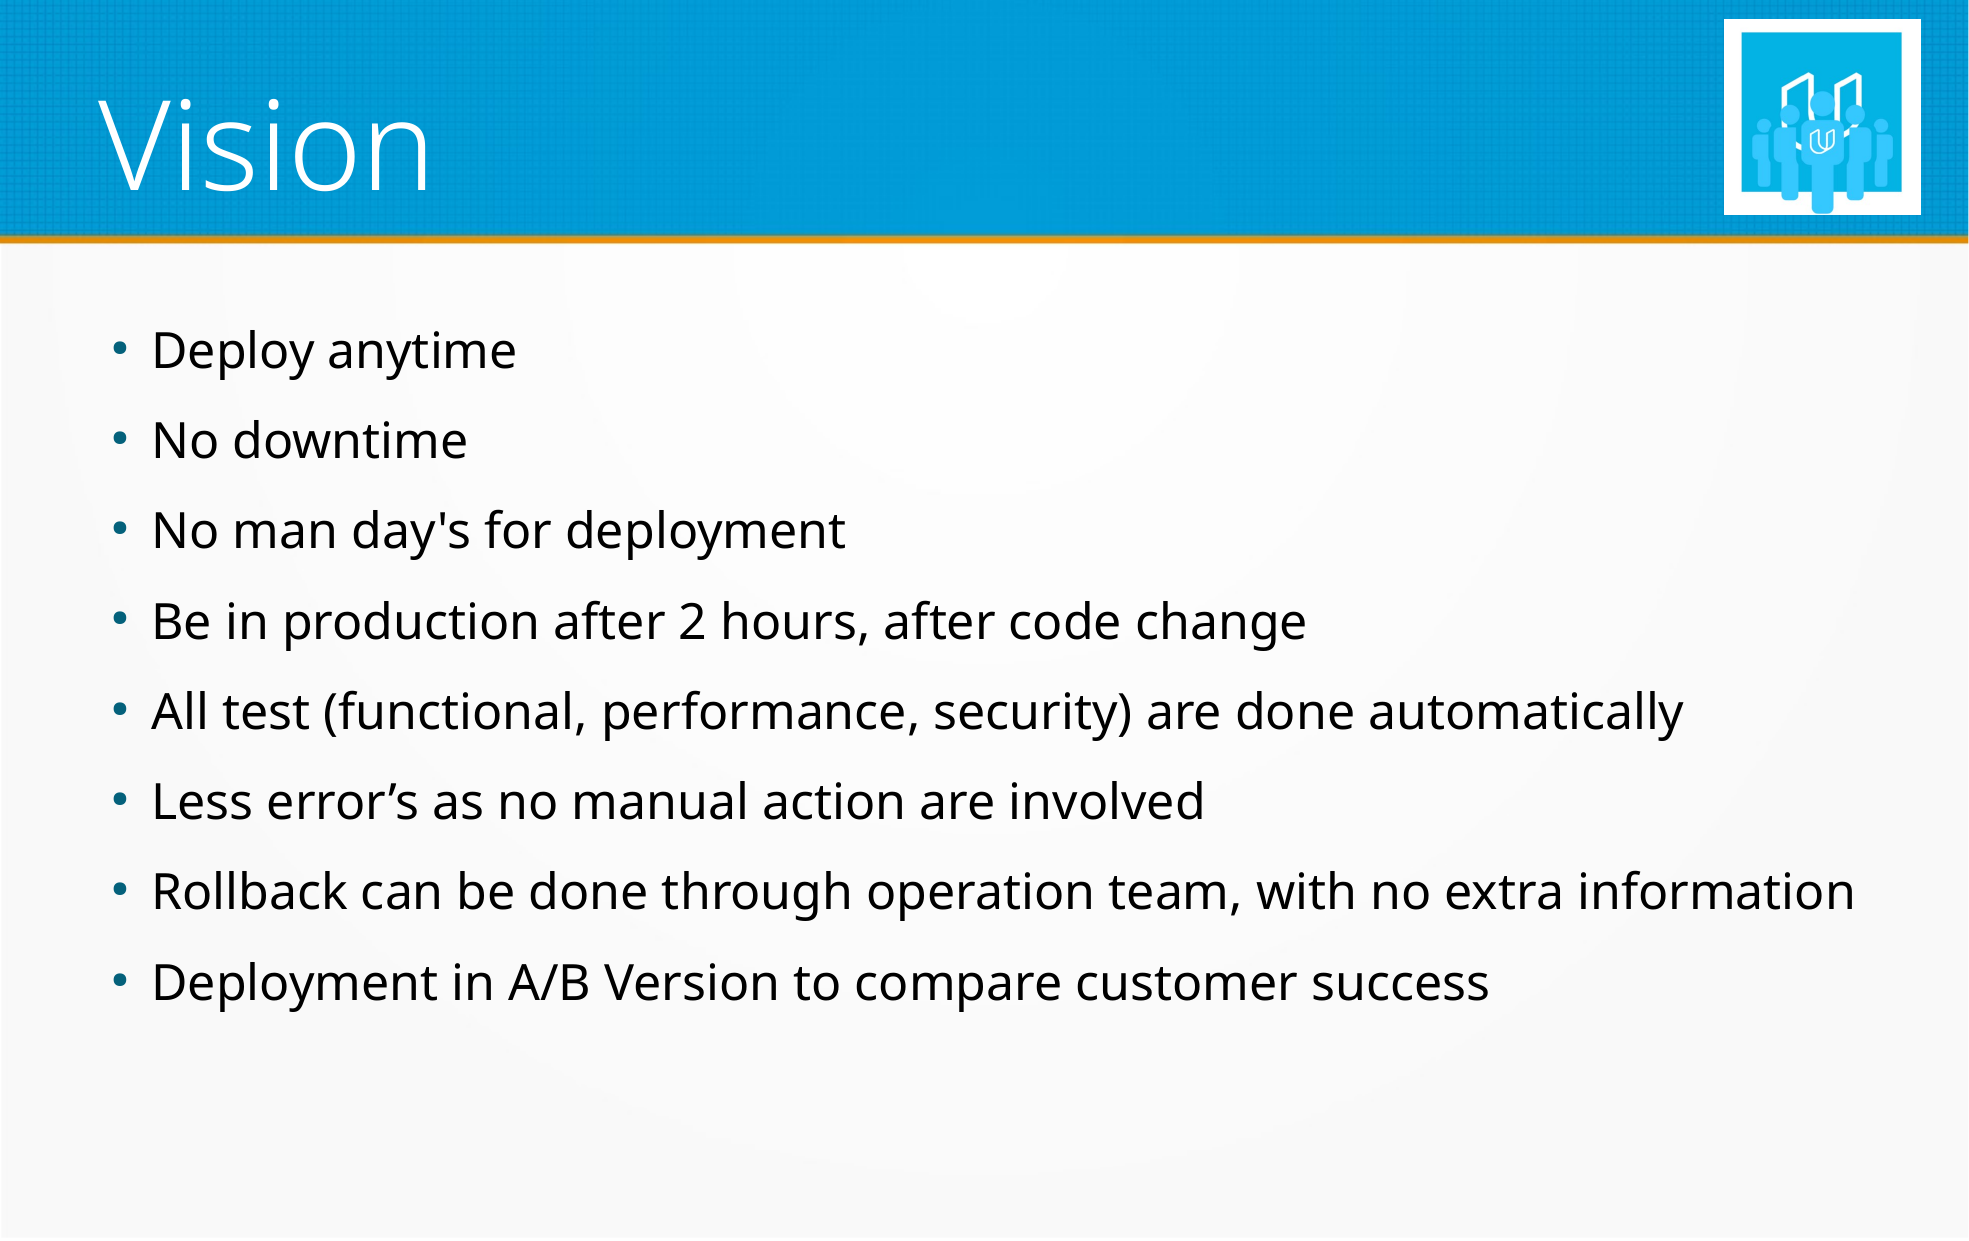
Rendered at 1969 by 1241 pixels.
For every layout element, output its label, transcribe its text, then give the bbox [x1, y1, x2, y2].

title Vision [98, 19, 1870, 227]
picture [1725, 20, 1920, 214]
picture [0, 233, 1969, 1241]
list Deploy anytime No downtime No man day's for deployment Be in production after 2 hours, after code change All test (functional, performance, security) are done automatically Less error’s as no manual action are involved Rollback can be done through operation team, with no extra information Deployment in A/B Version to compare customer success [98, 315, 1861, 1081]
